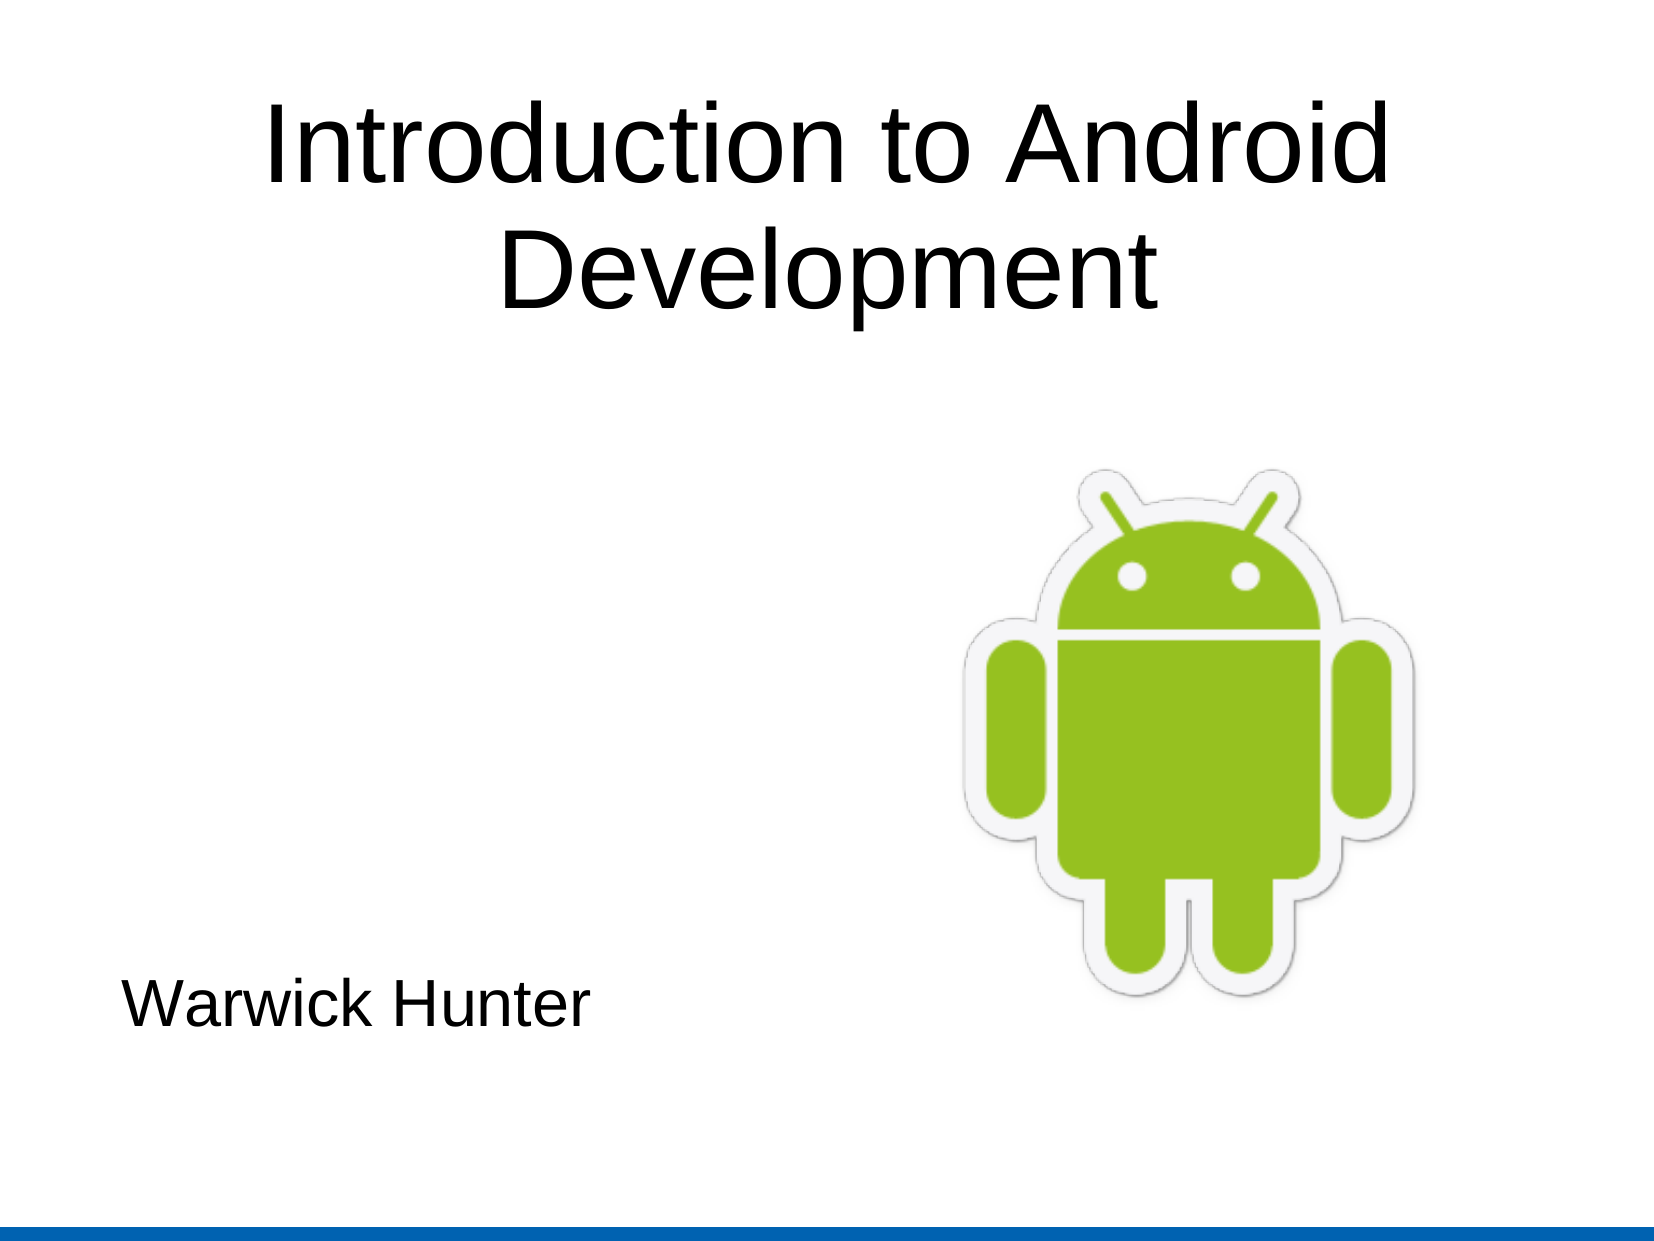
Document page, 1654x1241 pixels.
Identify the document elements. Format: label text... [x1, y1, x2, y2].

picture [914, 460, 1465, 1011]
title Introduction to Android Development [121, 66, 1534, 346]
list Warwick Hunter [121, 344, 811, 1127]
